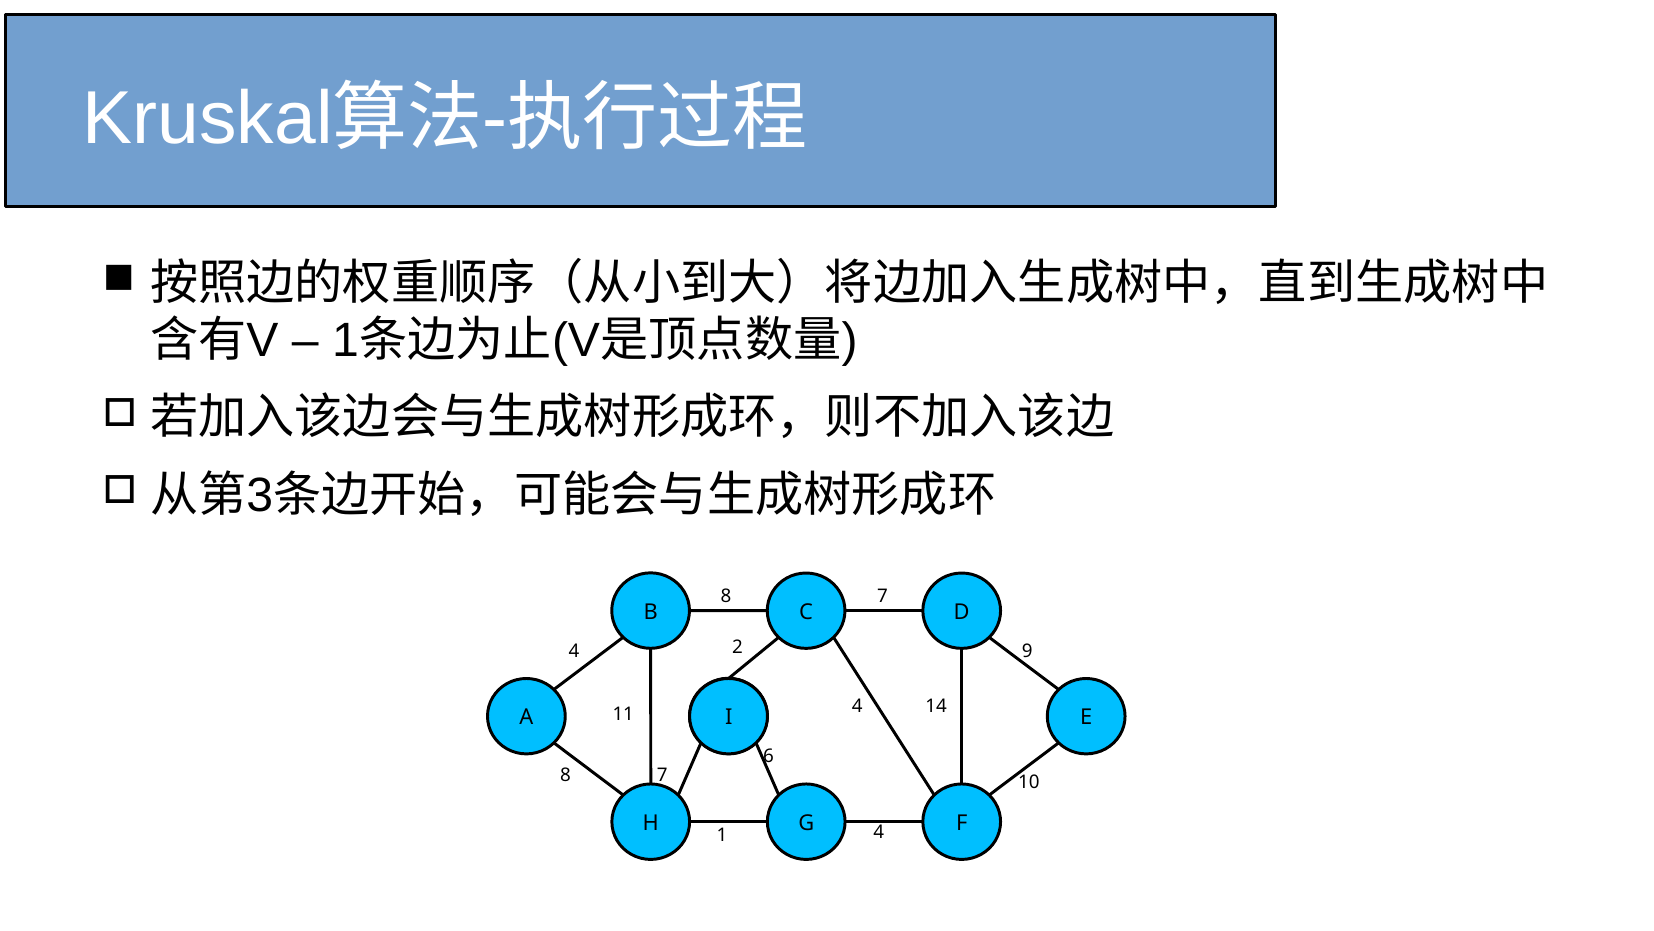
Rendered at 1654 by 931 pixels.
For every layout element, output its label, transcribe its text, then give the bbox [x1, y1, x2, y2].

text_box 8 [545, 753, 600, 803]
text_box D [922, 573, 1001, 649]
text_box 8 [705, 574, 760, 624]
text_box 4 [837, 685, 891, 735]
text_box I [689, 678, 768, 754]
text_box 2 [717, 626, 772, 675]
text_box 11 [597, 693, 667, 742]
text_box 1 [701, 813, 756, 863]
text_box B [611, 572, 690, 649]
text_box 7 [862, 574, 916, 624]
text_box 14 [910, 685, 980, 735]
list 按照边的权重顺序（从小到大）将边加入生成树中，直到生成树中含有V – 1条边为止(V是顶点数量) 若加入该边会与生成树形成环，则不加入该边 从第3条边开始，可能会与生成树形成环 [86, 255, 1576, 526]
text_box F [922, 784, 1001, 860]
text_box 4 [858, 810, 913, 860]
text_box E [1047, 678, 1126, 754]
text_box C [767, 573, 845, 649]
text_box 7 [642, 753, 696, 803]
text_box G [767, 783, 845, 860]
text_box 9 [1007, 629, 1061, 679]
text_box 4 [553, 629, 608, 679]
text_box 10 [1003, 761, 1073, 811]
text_box A [487, 678, 566, 754]
title Kruskal算法-执行过程 [82, 44, 1235, 192]
text_box H [611, 784, 690, 860]
text_box 6 [748, 734, 802, 784]
